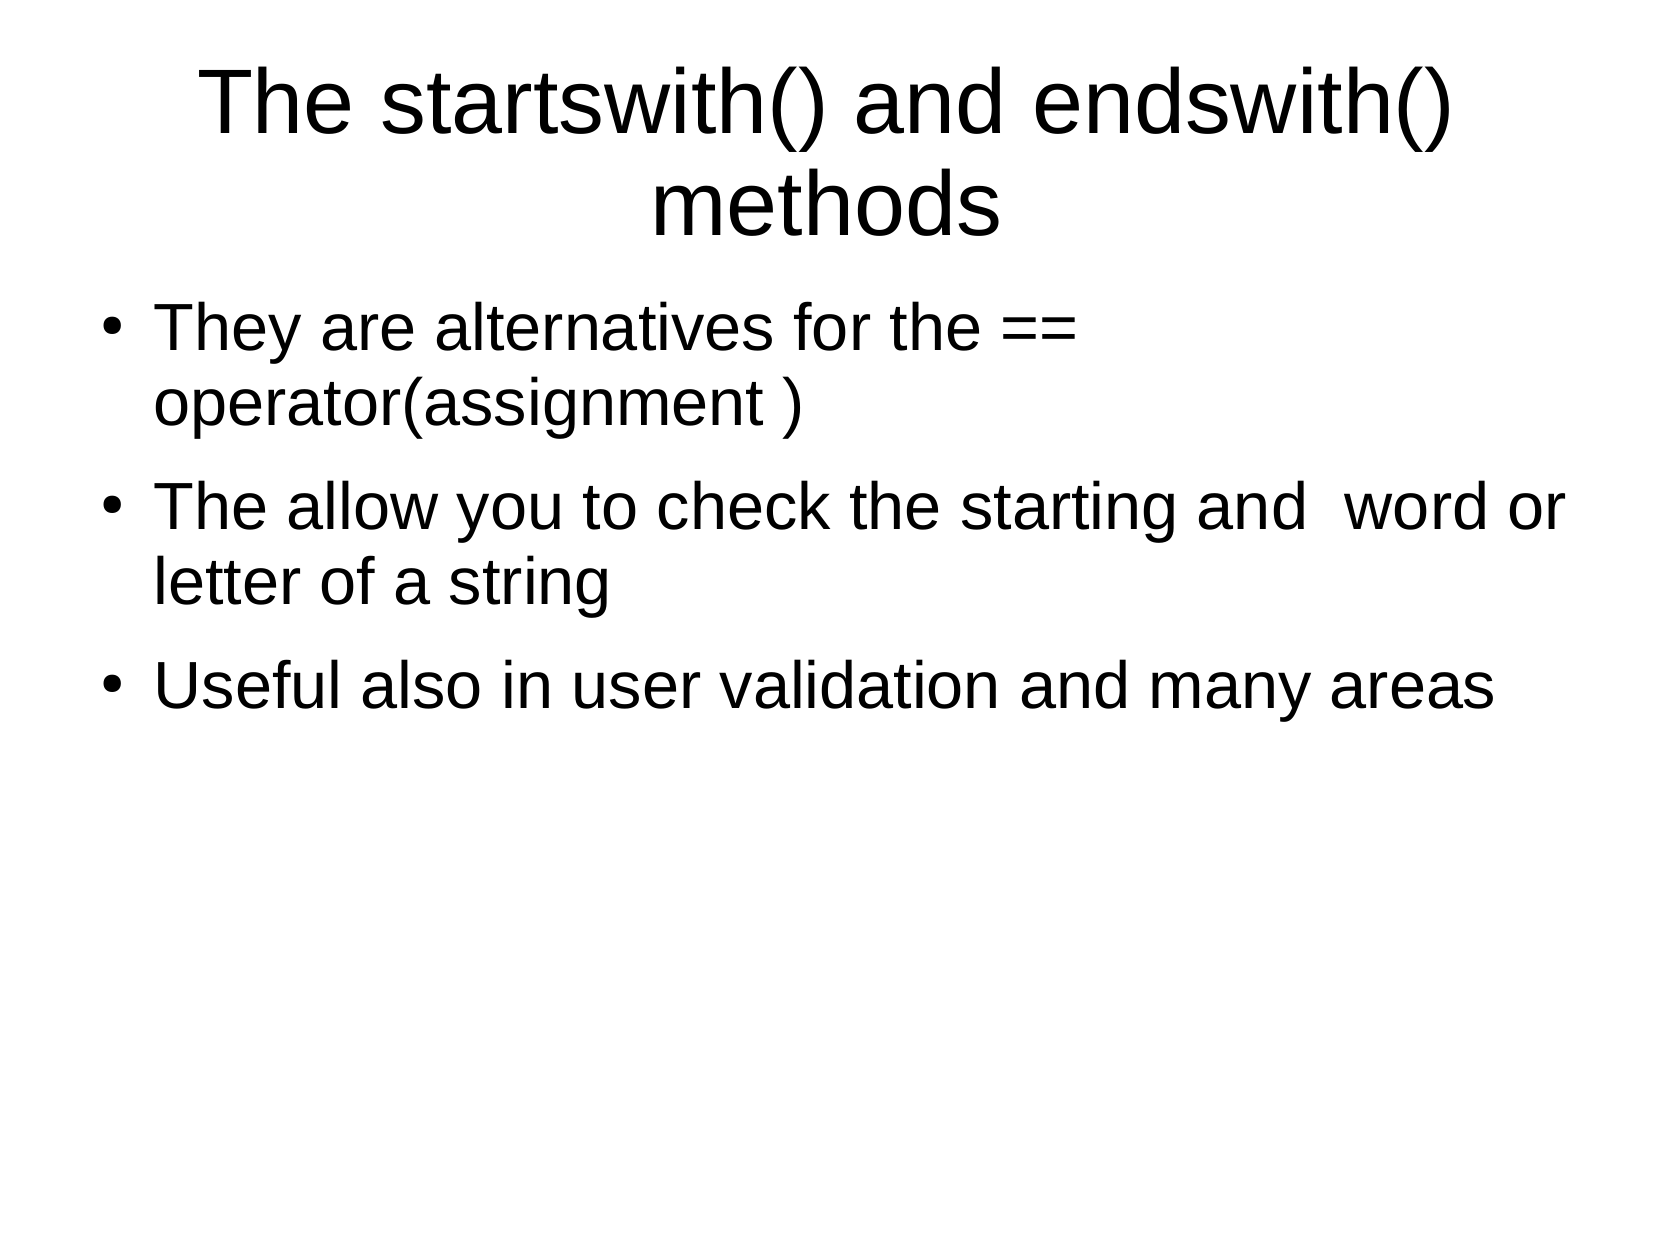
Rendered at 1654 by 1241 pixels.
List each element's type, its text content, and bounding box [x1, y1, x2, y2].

title The startswith() and endswith() methods [82, 49, 1571, 257]
list They are alternatives for the == operator(assignment ) The allow you to check the starting and word or letter of a string Useful also in user validation and many areas [82, 290, 1571, 1010]
